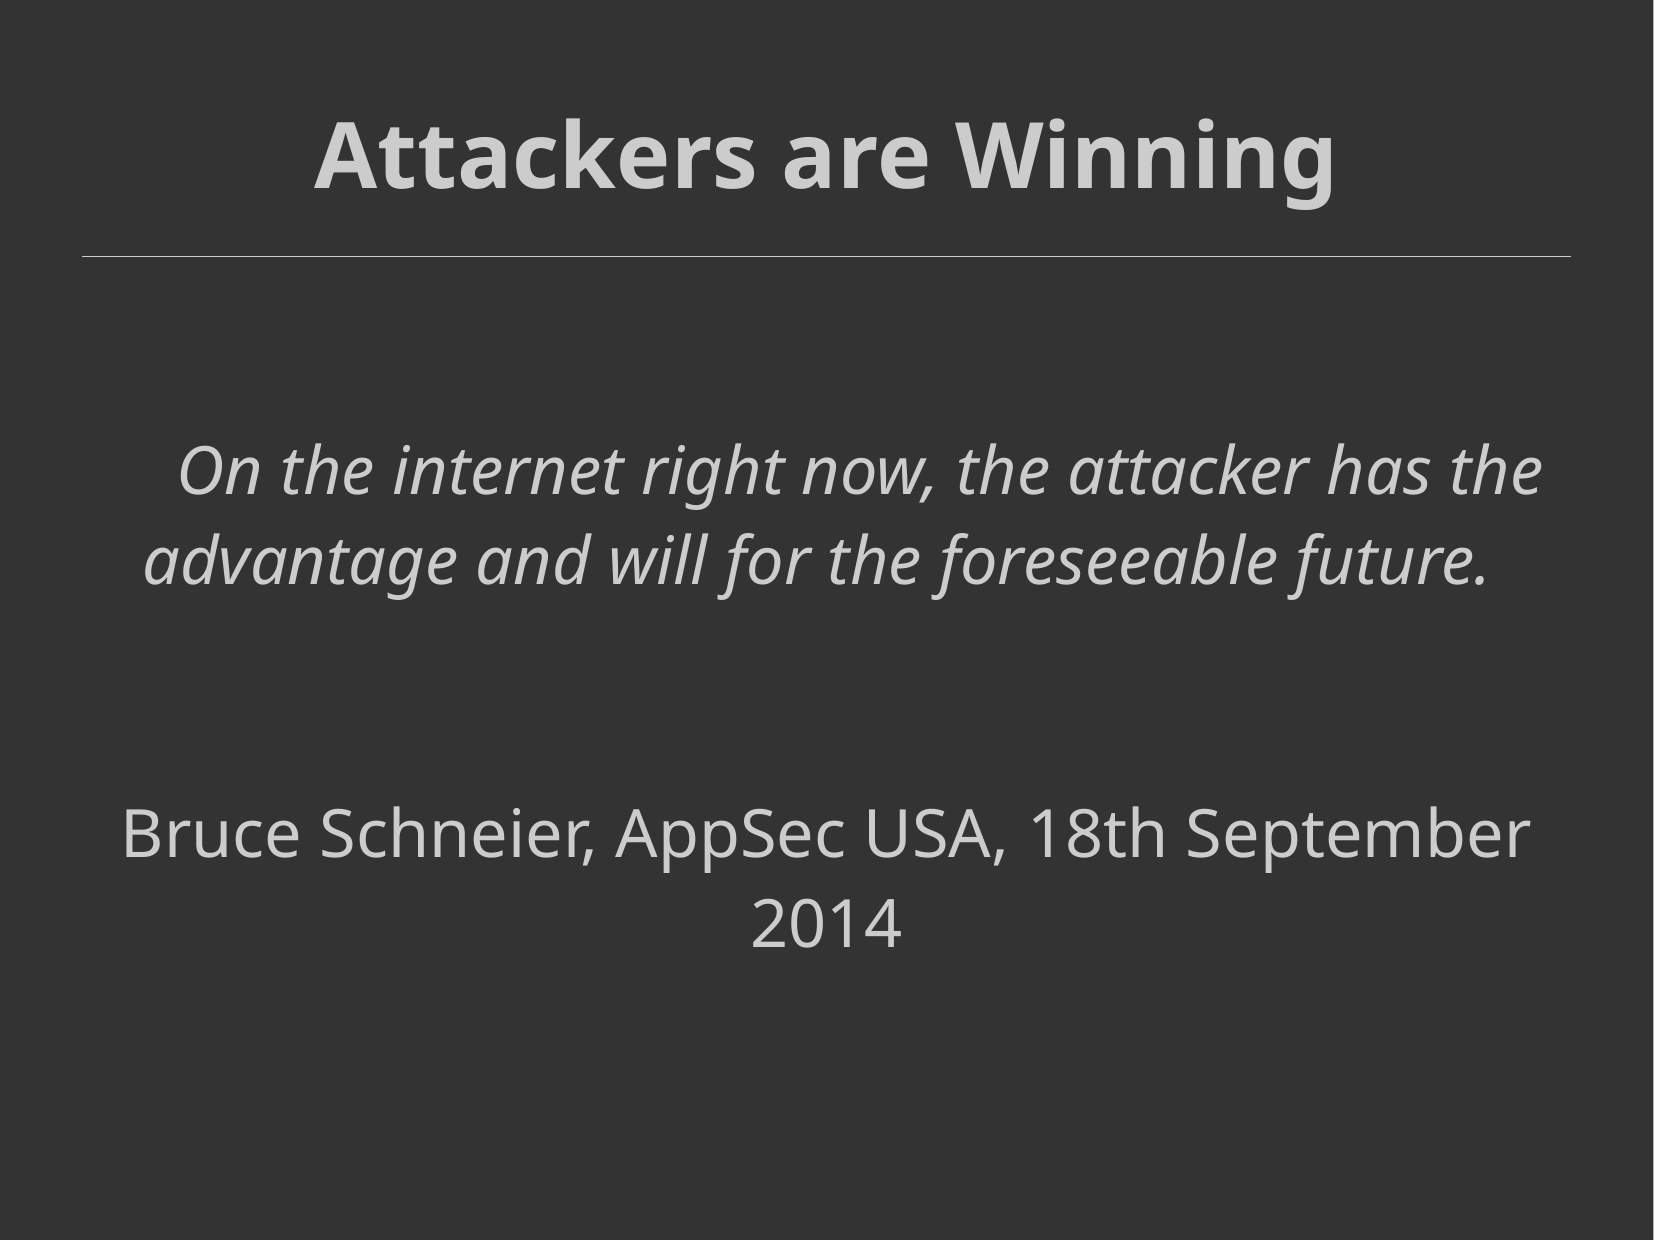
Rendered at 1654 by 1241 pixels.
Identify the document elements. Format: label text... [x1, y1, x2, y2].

title Attackers are Winning [82, 49, 1571, 257]
subtitle On the internet right now, the attacker has the advantage and will for the foreseeable future. Bruce Schneier, AppSec USA, 18th September 2014 [82, 260, 1571, 1039]
